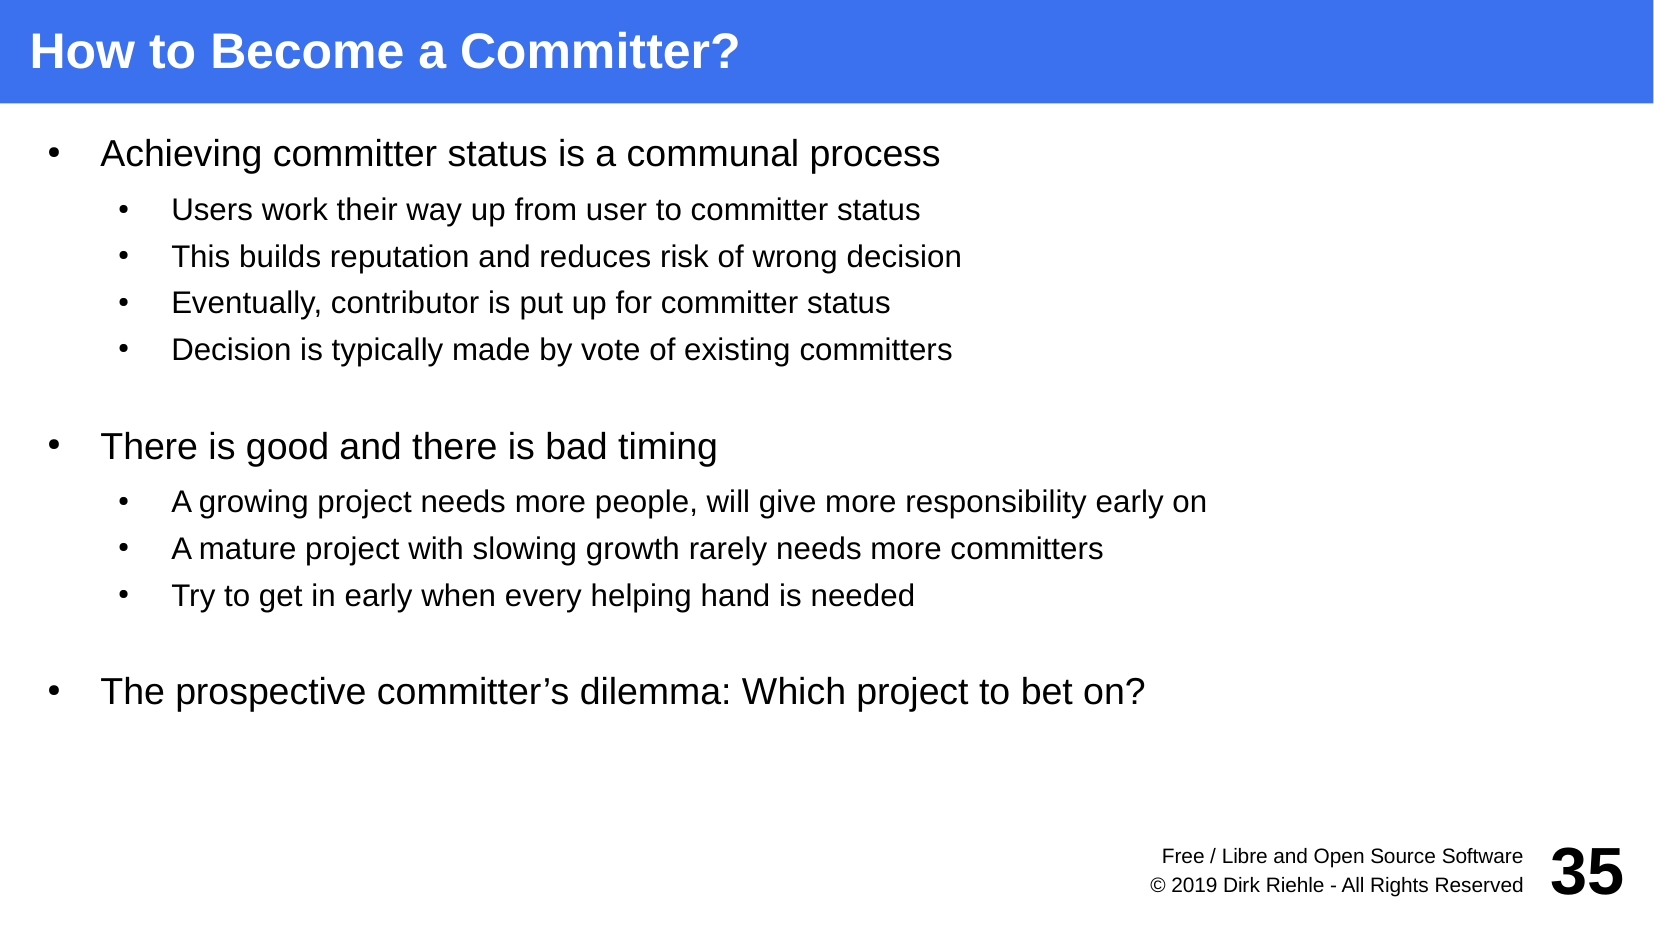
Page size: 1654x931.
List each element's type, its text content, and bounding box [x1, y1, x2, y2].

title How to Become a Committer? [0, 0, 1654, 104]
list Achieving committer status is a communal process Users work their way up from user to committer status This builds reputation and reduces risk of wrong decision Eventually, contributor is put up for committer status Decision is typically made by vote of existing committers There is good and there is bad timing A growing project needs more people, will give more responsibility early on A mature project with slowing growth rarely needs more committers Try to get in early when every helping hand is needed The prospective committer’s dilemma: Which project to bet on? [29, 132, 1625, 813]
